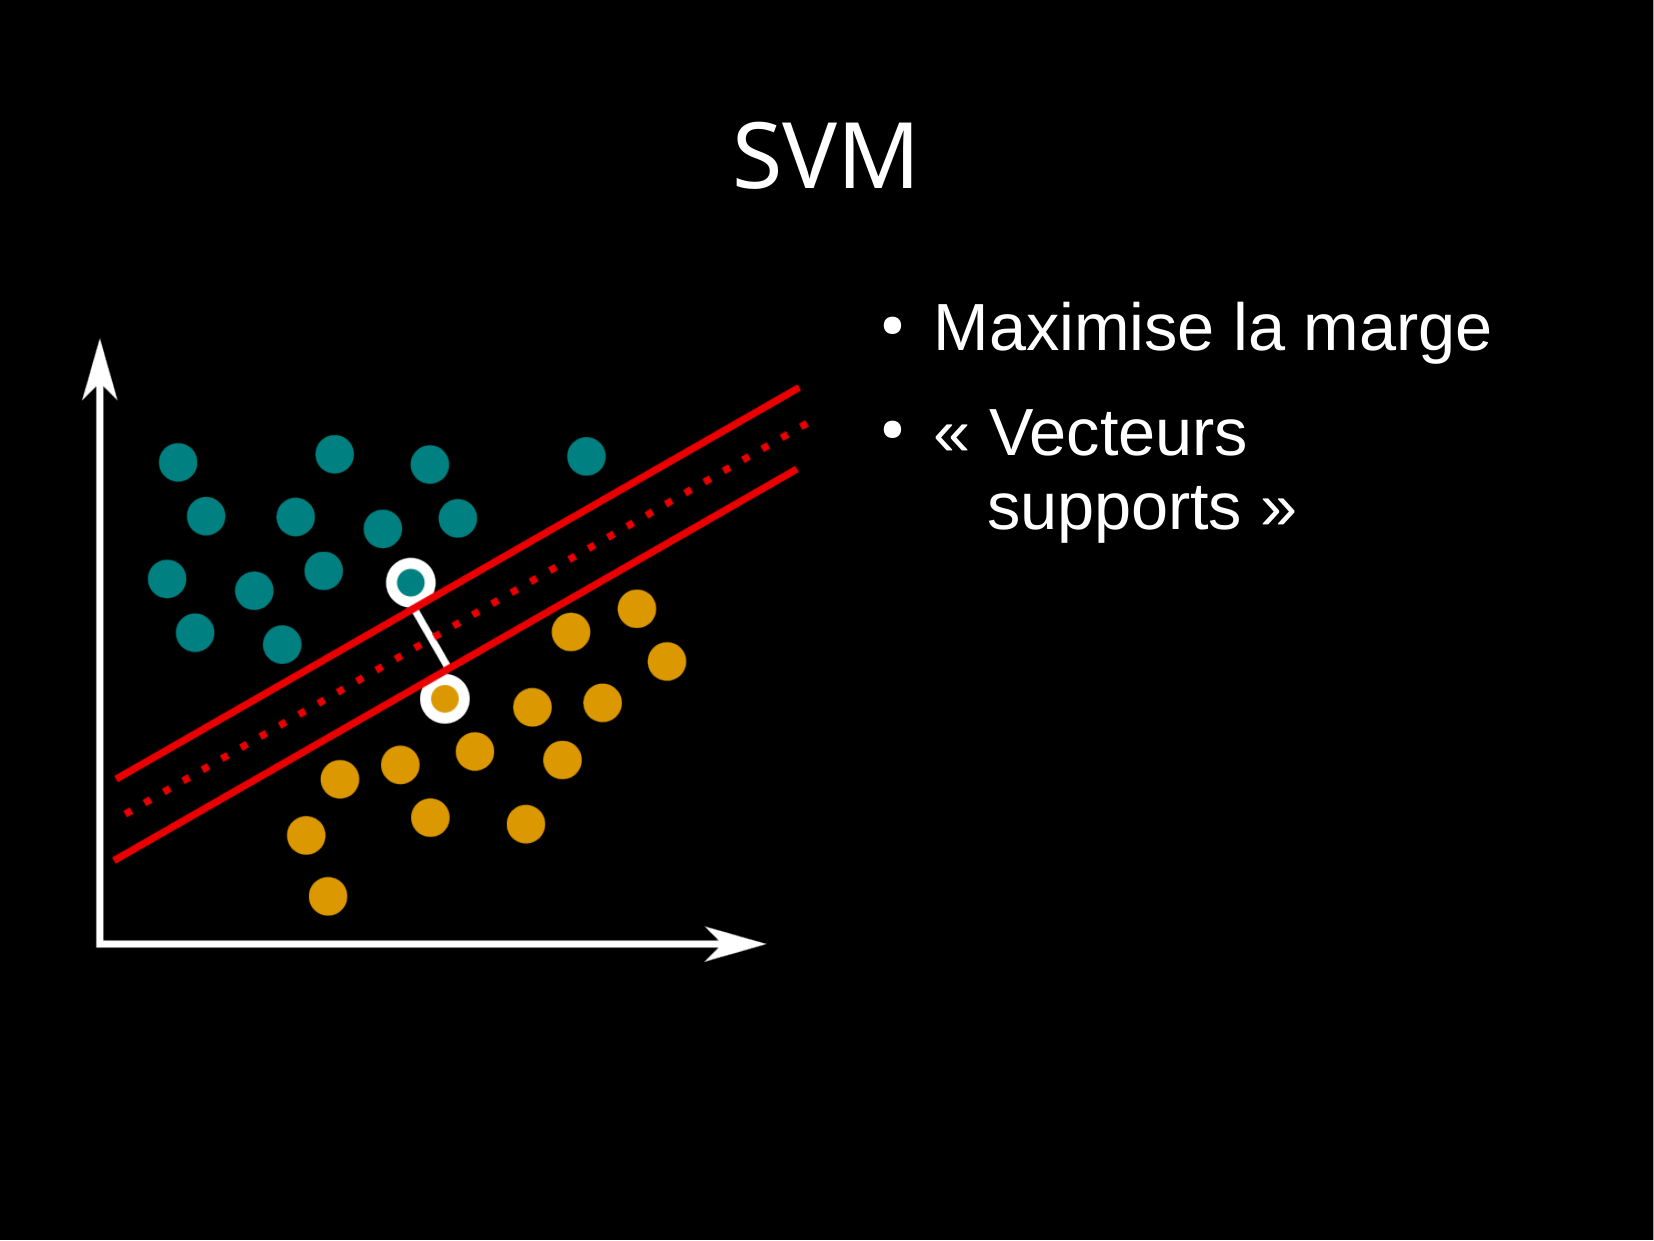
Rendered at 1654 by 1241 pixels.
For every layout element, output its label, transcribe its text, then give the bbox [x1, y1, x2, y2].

list Maximise la marge « Vecteurs supports » [845, 290, 1572, 1010]
picture [82, 338, 809, 962]
title SVM [82, 49, 1571, 257]
